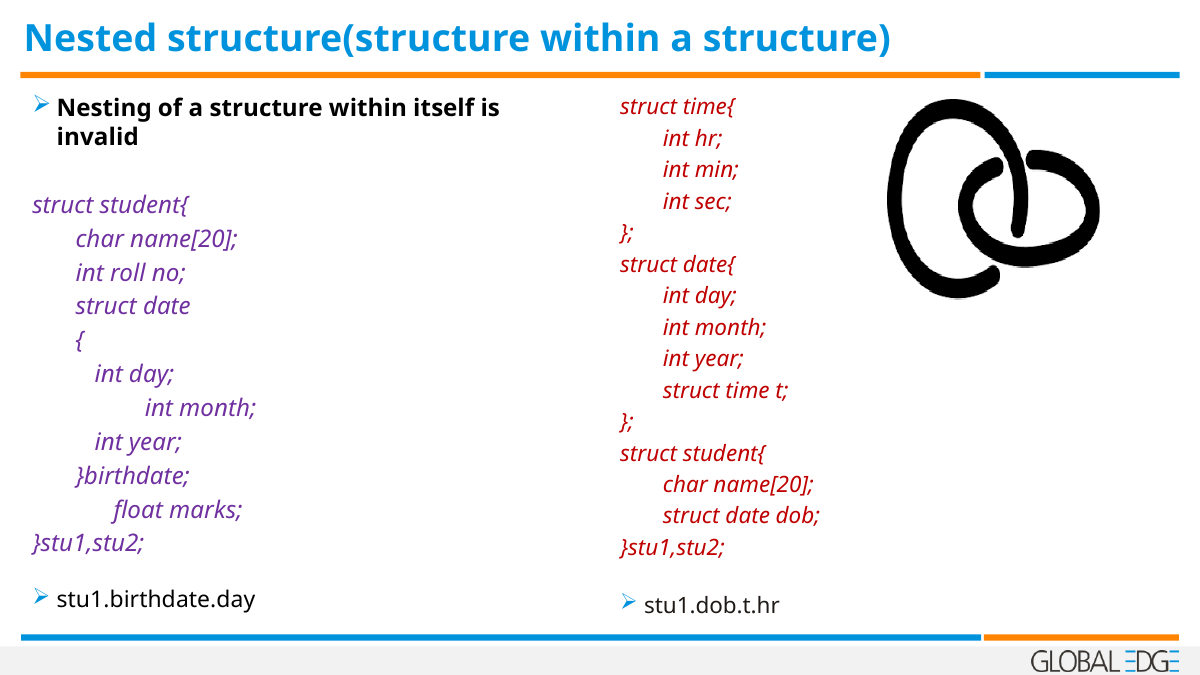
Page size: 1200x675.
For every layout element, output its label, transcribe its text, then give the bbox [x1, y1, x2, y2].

picture [1031, 650, 1179, 672]
list struct time{ int hr; int min; int sec; }; struct date{ int day; int month; int year; struct time t; }; struct student{ char name[20]; struct date dob; }stu1,stu2; stu1.dob.t.hr [609, 86, 1179, 627]
picture [887, 99, 1100, 300]
list Nesting of a structure within itself is invalid struct student{ char name[20]; int roll no; struct date { int day; int month; int year; }birthdate; float marks; }stu1,stu2; stu1.birthdate.day [21, 86, 591, 627]
title Nested structure(structure within a structure) [12, 9, 1088, 63]
